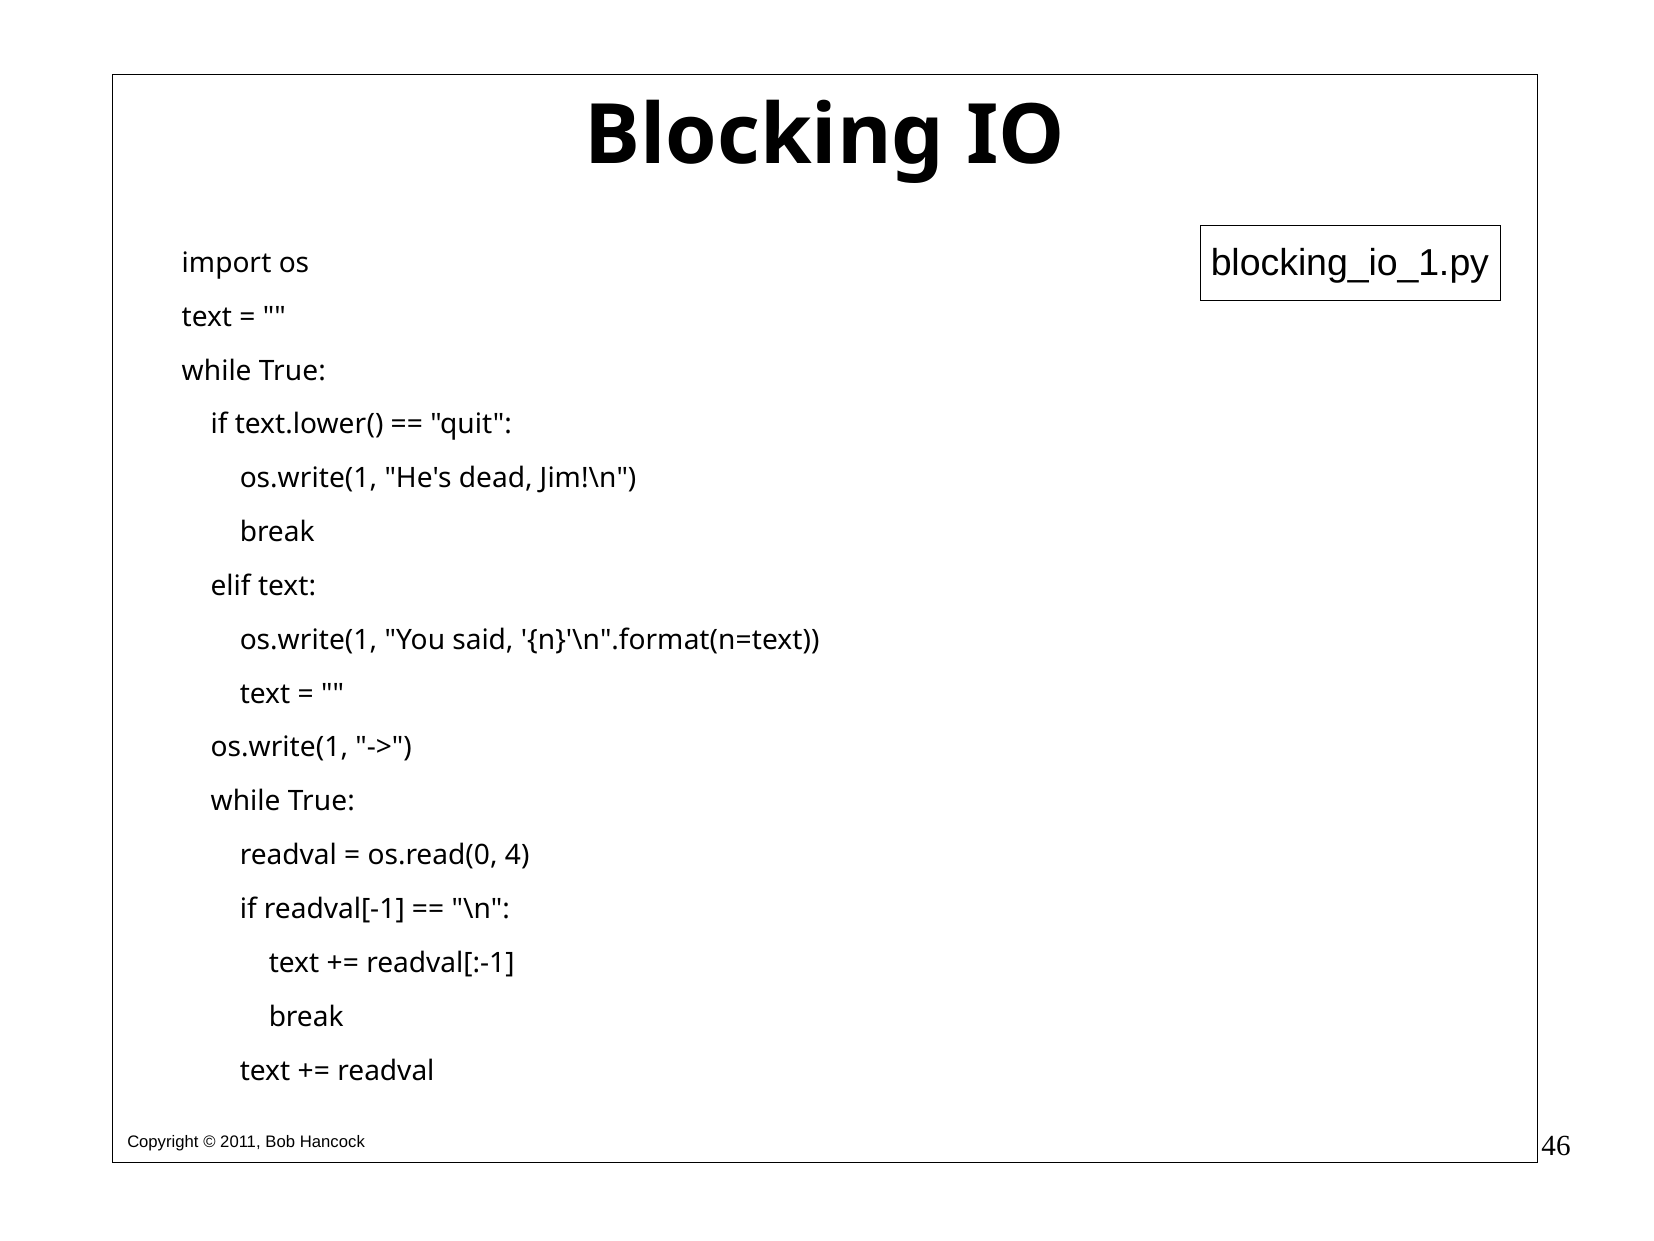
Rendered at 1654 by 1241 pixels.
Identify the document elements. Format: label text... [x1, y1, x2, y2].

text_box blocking_io_1.py [1200, 225, 1501, 301]
title Blocking IO [112, 75, 1538, 188]
list import os text = "" while True: if text.lower() == "quit": os.write(1, "He's dead, Jim!\n") break elif text: os.write(1, "You said, '{n}'\n".format(n=text)) text = "" os.write(1, "->") while True: readval = os.read(0, 4) if readval[-1] == "\n": text += readval[:-1] break text += readval [144, 242, 1495, 1105]
text_box Copyright © 2011, Bob Hancock [112, 1125, 381, 1159]
